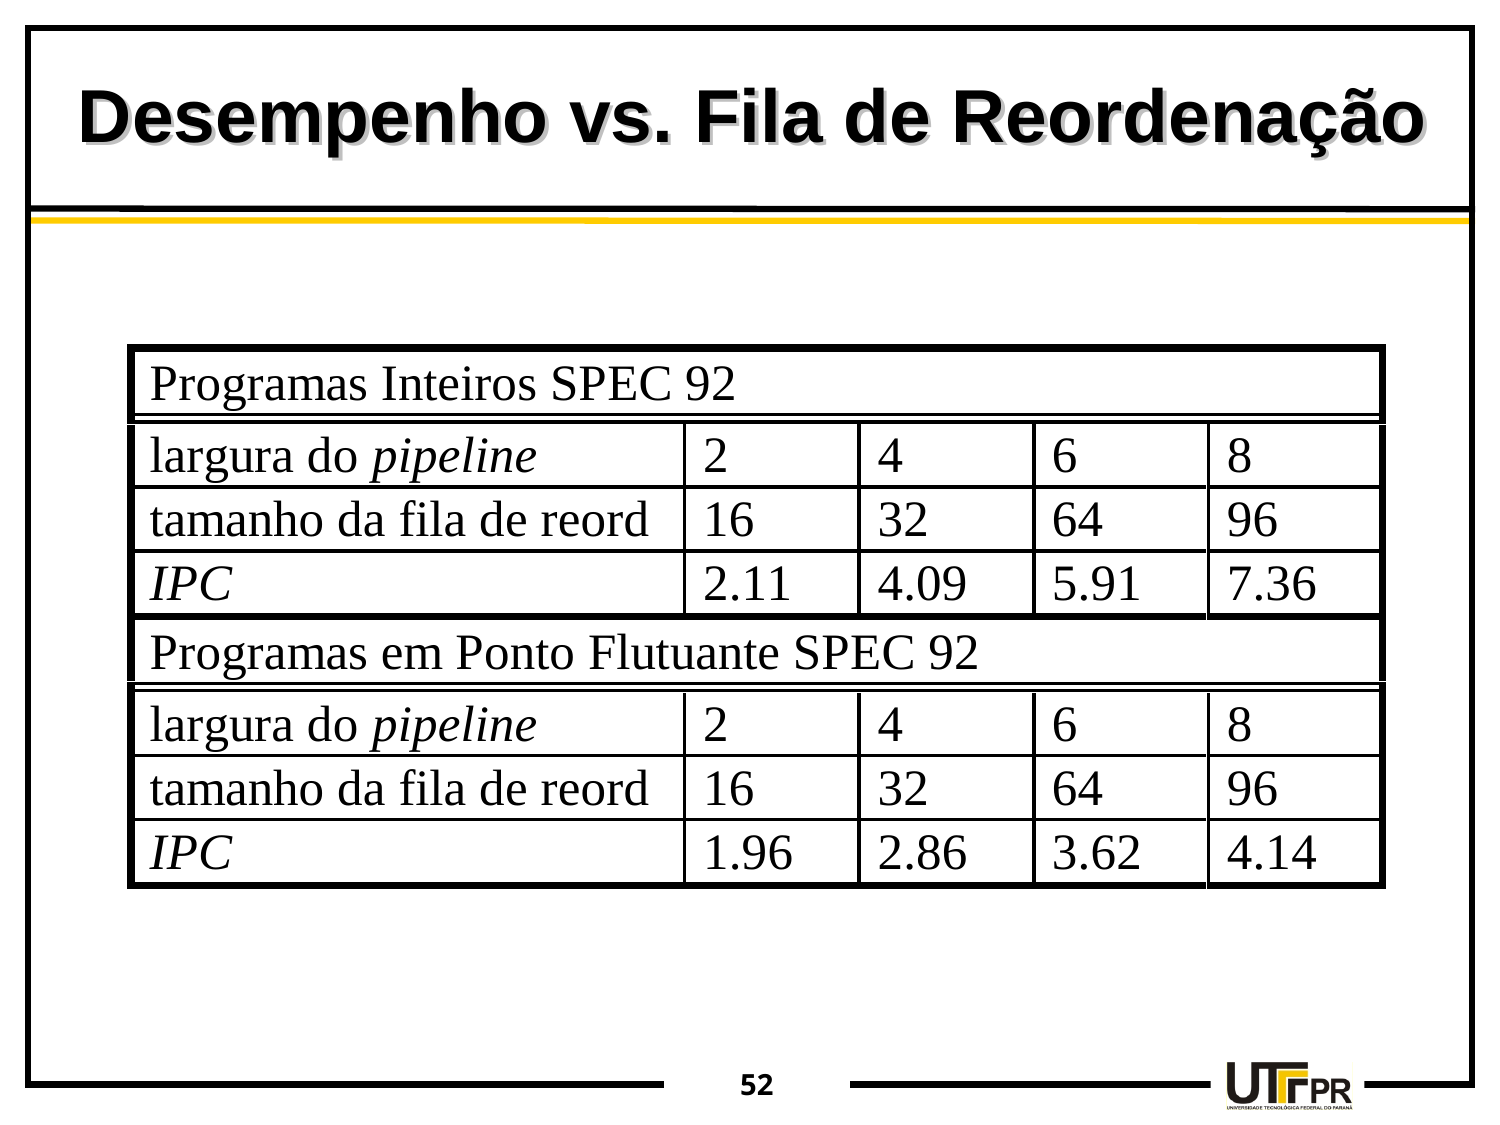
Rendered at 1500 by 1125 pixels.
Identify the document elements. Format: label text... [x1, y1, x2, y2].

title Desempenho vs. Fila de Reordenação [29, 74, 1477, 169]
picture [1226, 1062, 1353, 1110]
chart [0, 210, 1500, 1025]
